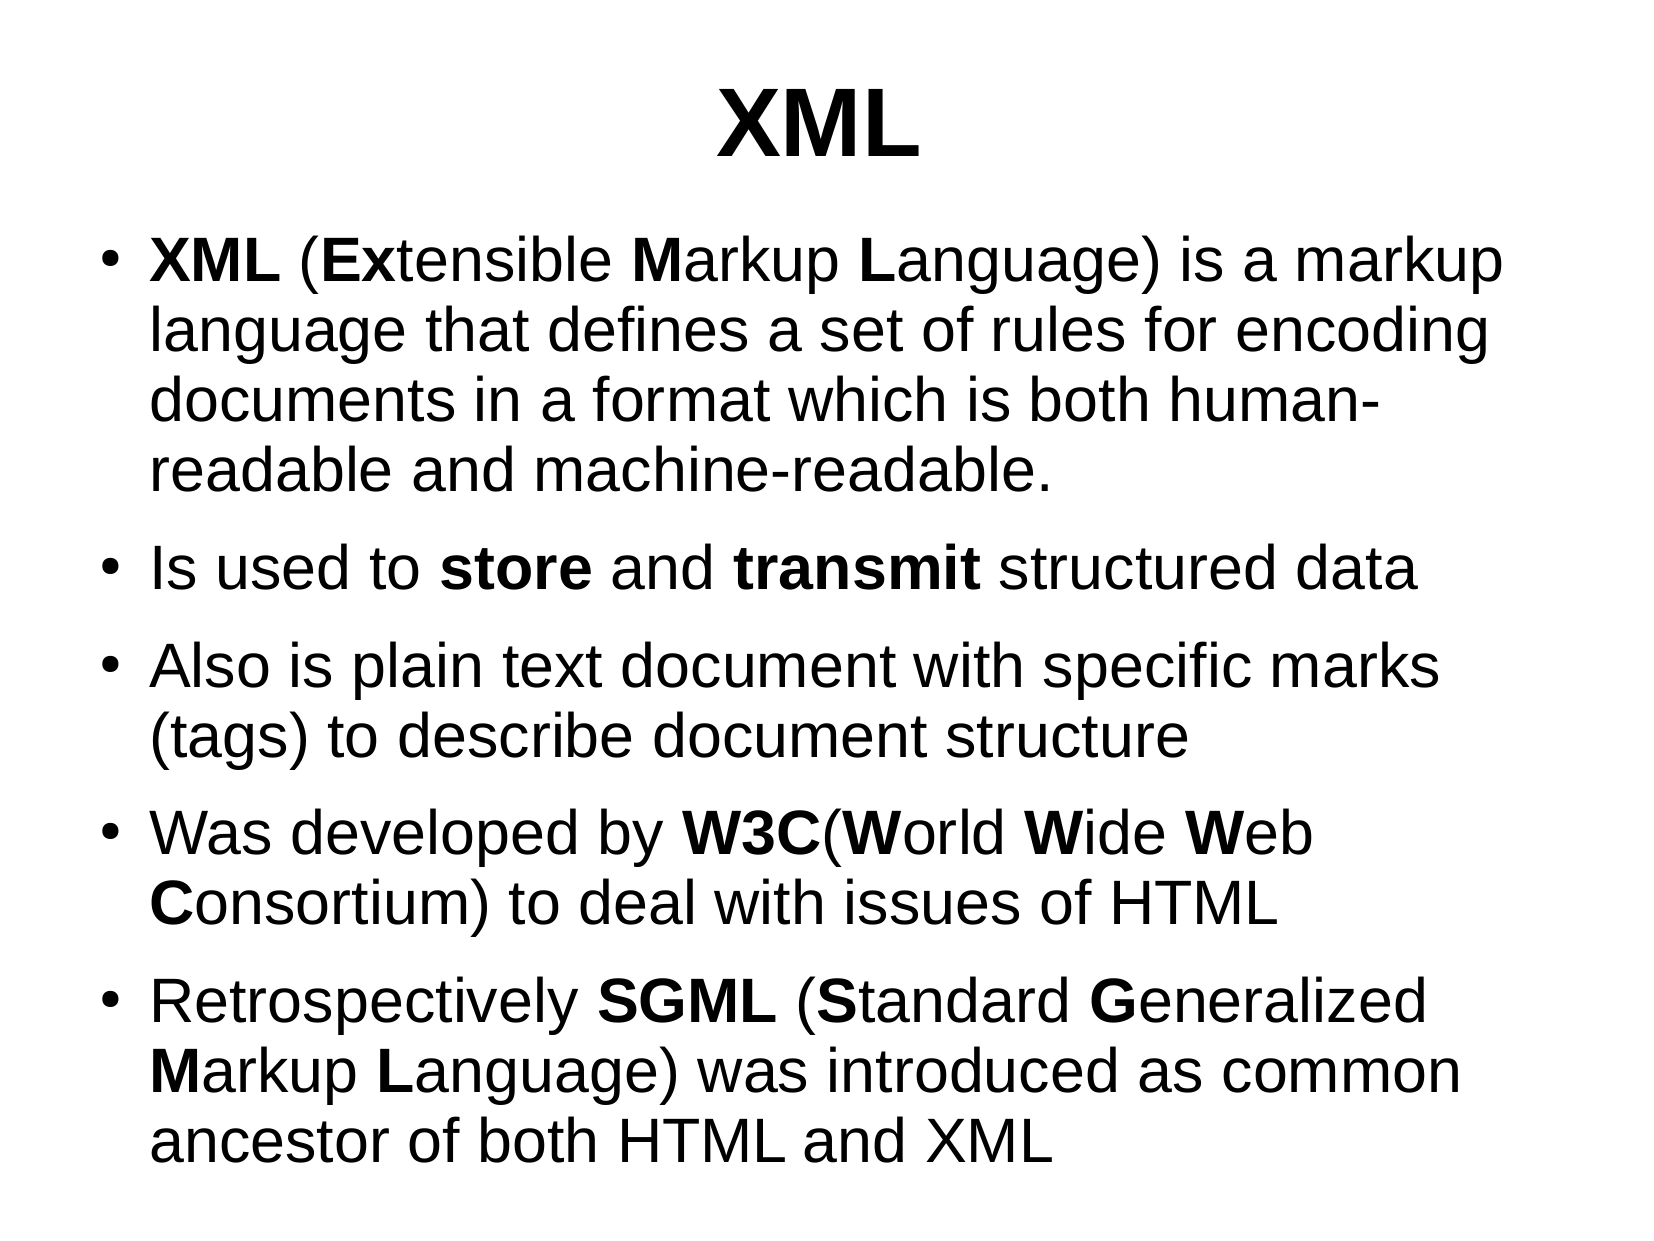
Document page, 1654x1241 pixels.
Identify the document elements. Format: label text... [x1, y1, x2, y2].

title XML [82, 49, 1571, 196]
list XML (Extensible Markup Language) is a markup language that defines a set of rules for encoding documents in a format which is both human-readable and machine-readable. Is used to store and transmit structured data Also is plain text document with specific marks (tags) to describe document structure Was developed by W3C(World Wide Web Consortium) to deal with issues of HTML Retrospectively SGML (Standard Generalized Markup Language) was introduced as common ancestor of both HTML and XML [82, 225, 1538, 1186]
